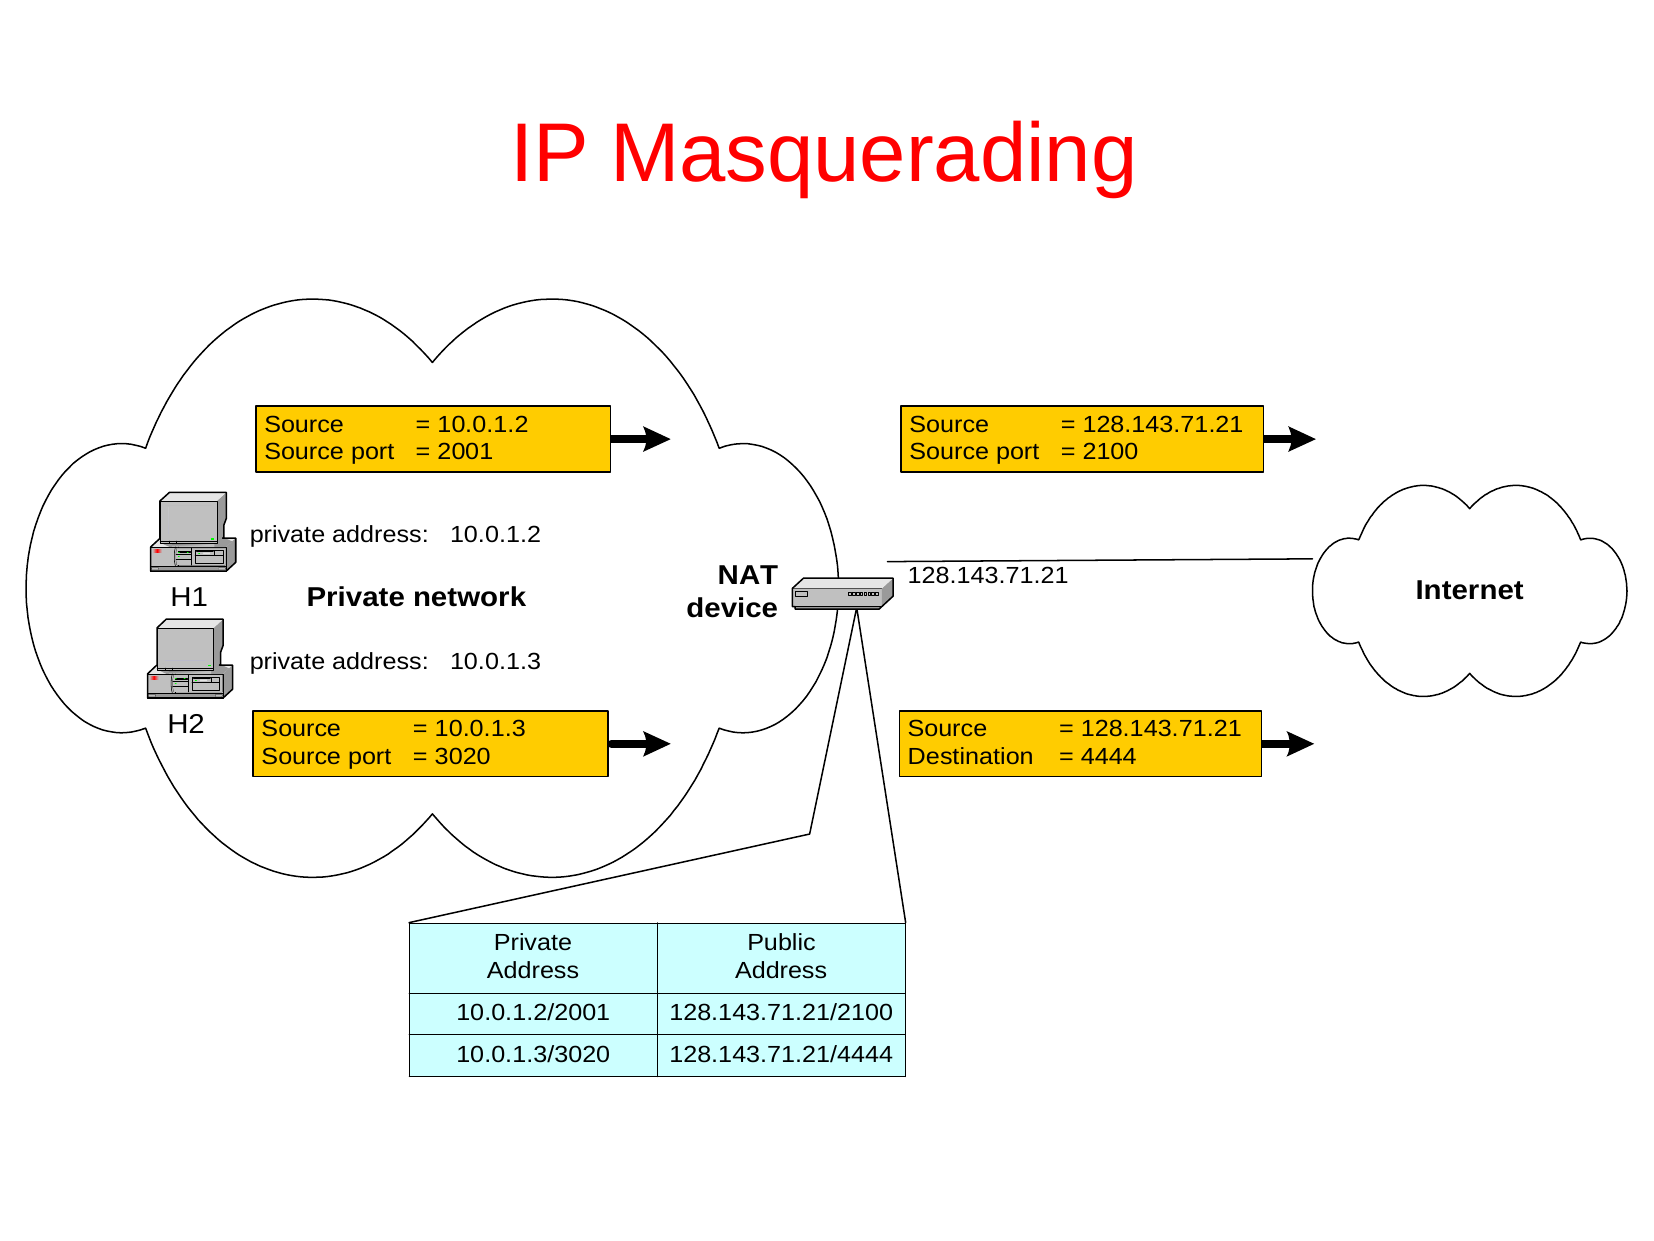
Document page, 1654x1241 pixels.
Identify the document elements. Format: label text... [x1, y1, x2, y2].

chart [0, 273, 1654, 1093]
title IP Masquerading [11, 49, 1636, 257]
